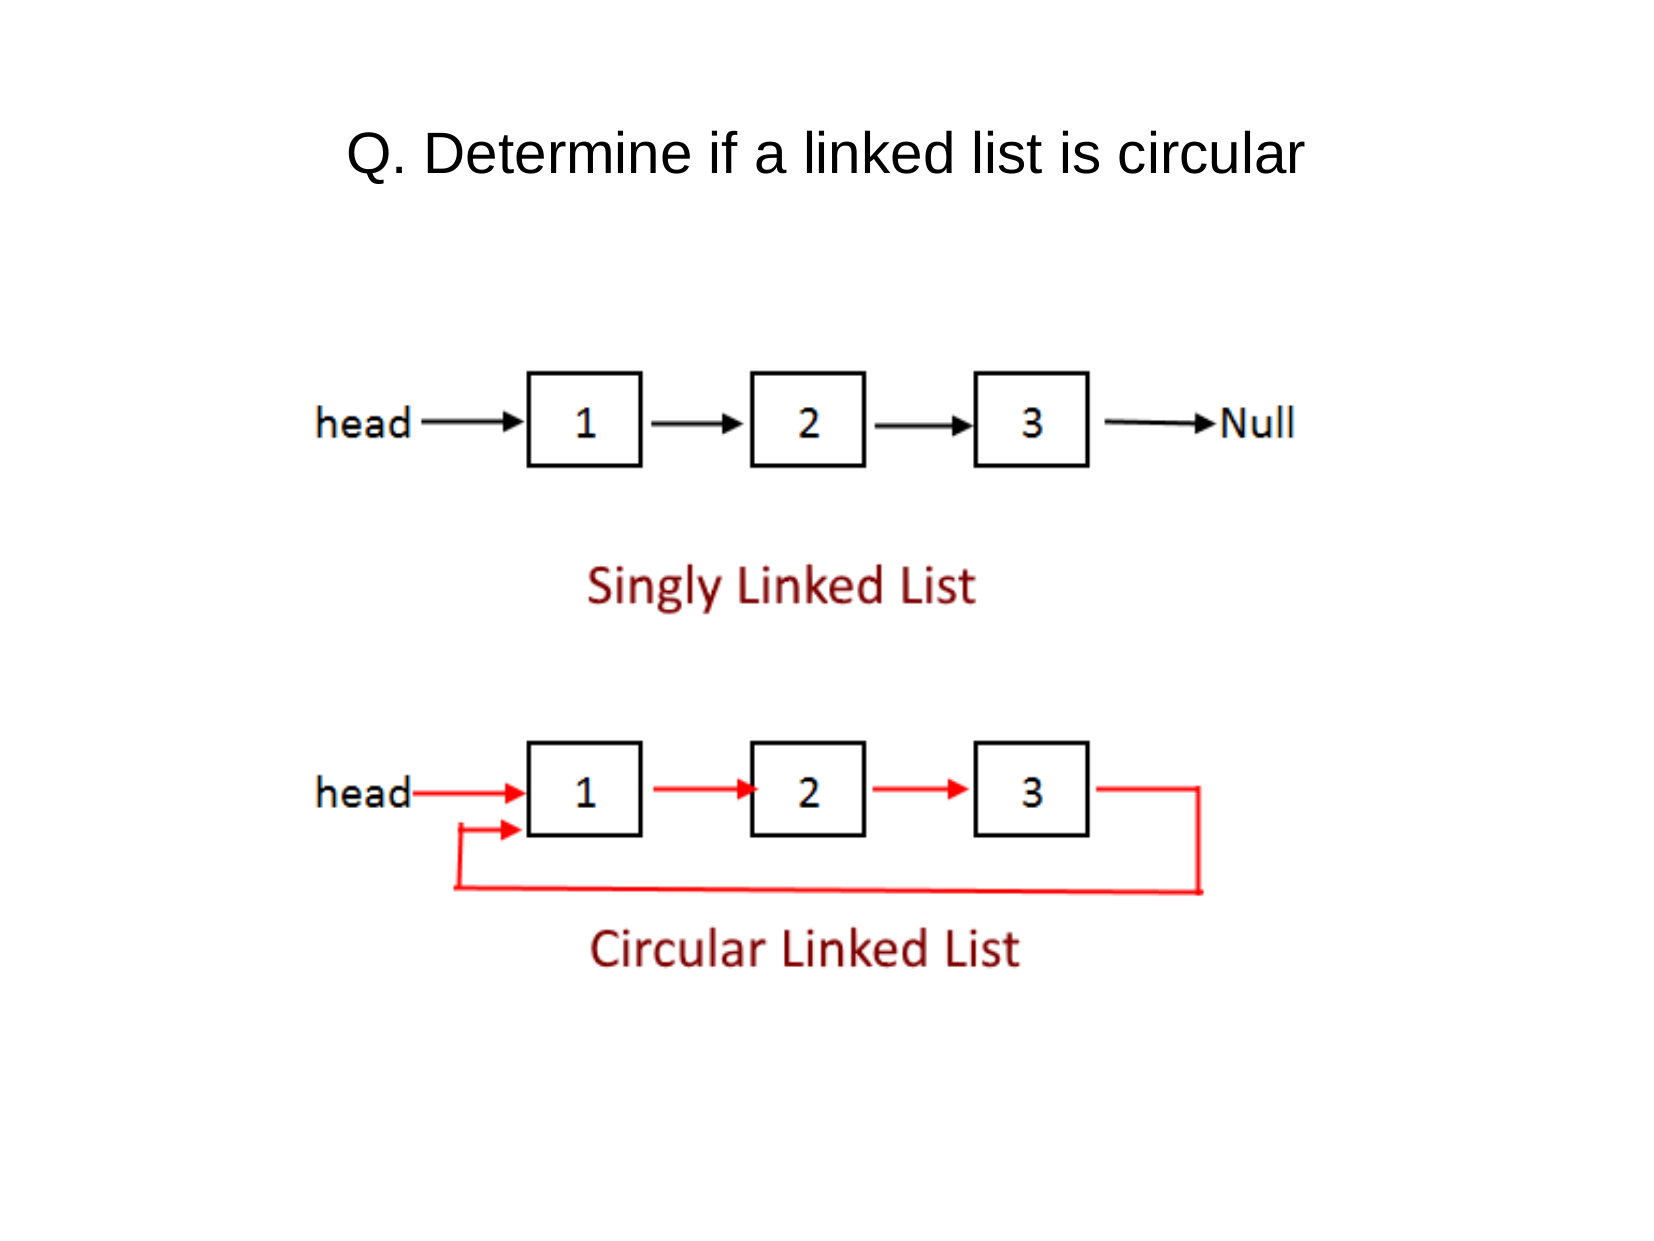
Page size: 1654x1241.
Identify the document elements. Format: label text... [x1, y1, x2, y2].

picture [250, 290, 1404, 1010]
title Q. Determine if a linked list is circular [82, 49, 1571, 257]
